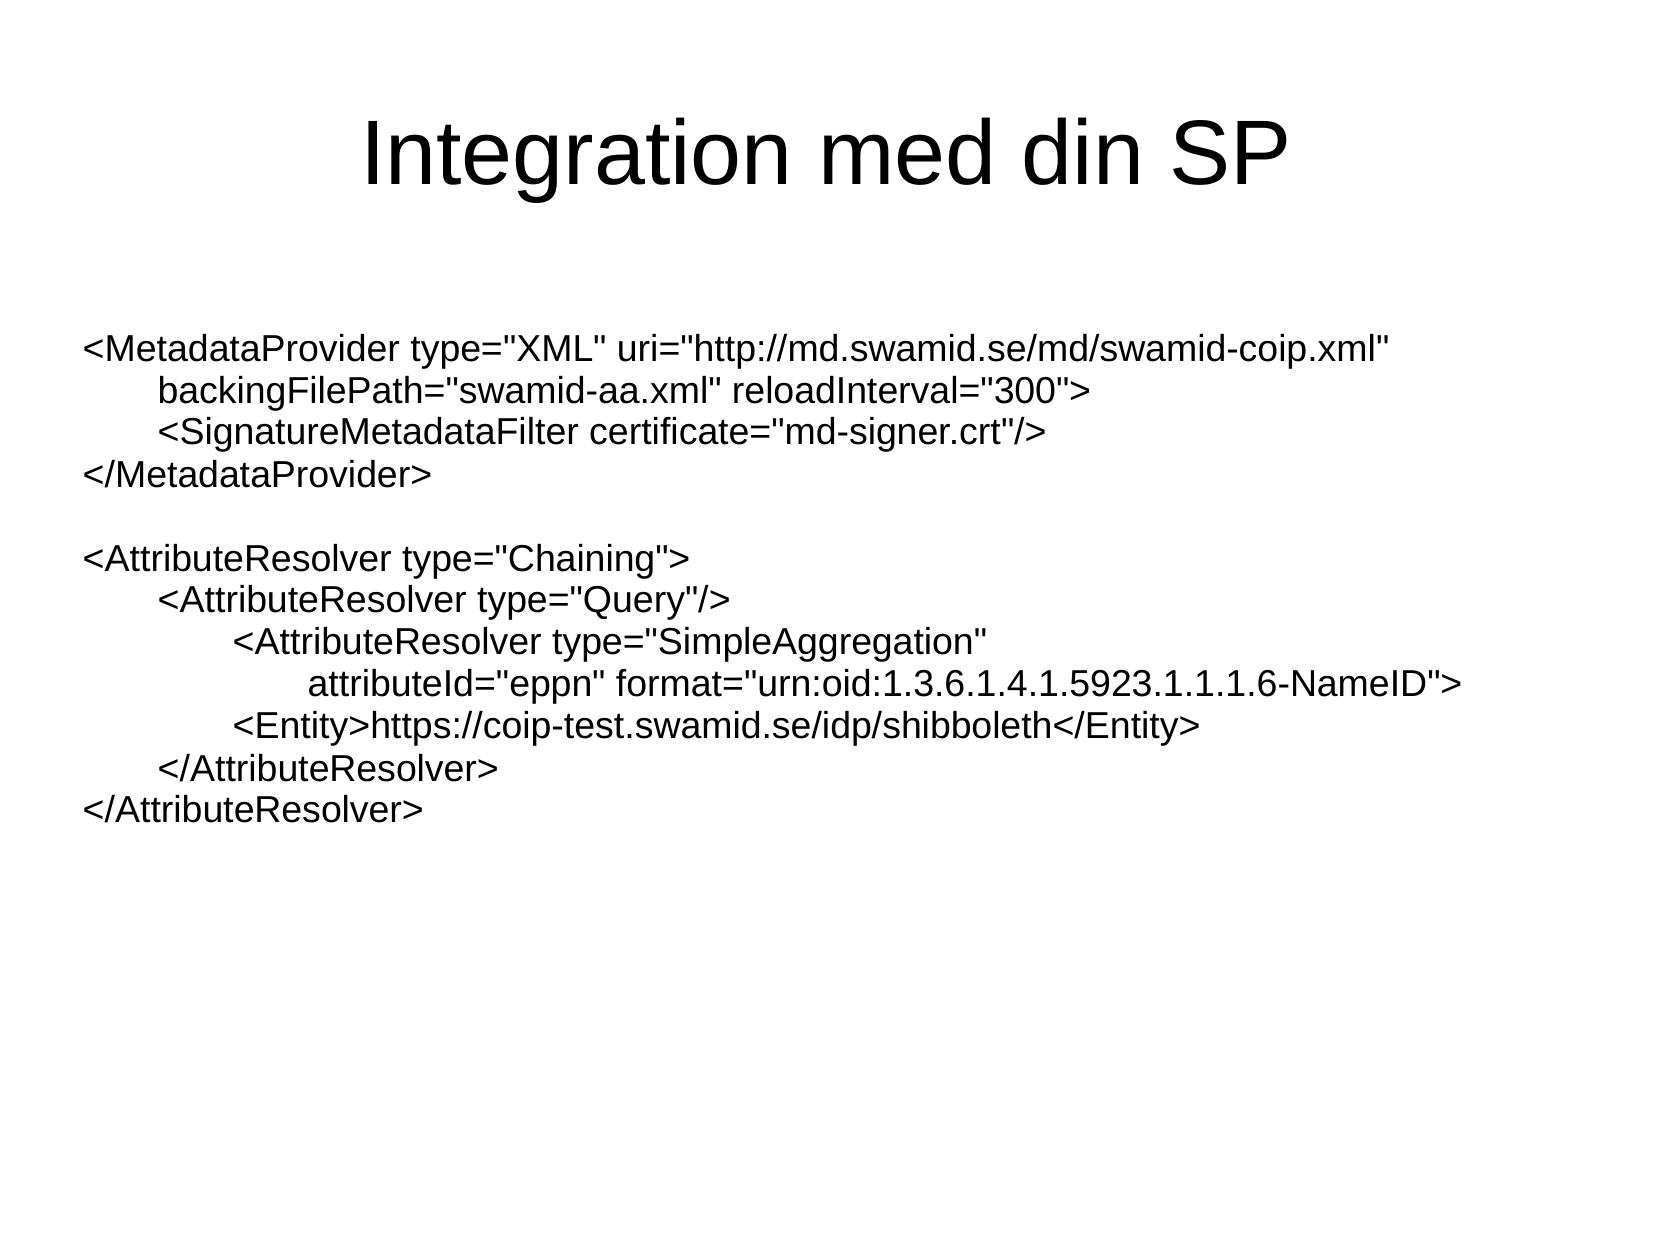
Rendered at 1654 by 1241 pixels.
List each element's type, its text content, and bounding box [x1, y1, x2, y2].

subtitle <MetadataProvider type="XML" uri="http://md.swamid.se/md/swamid-coip.xml" backingFilePath="swamid-aa.xml" reloadInterval="300"> <SignatureMetadataFilter certificate="md-signer.crt"/> </MetadataProvider> <AttributeResolver type="Chaining"> <AttributeResolver type="Query"/> <AttributeResolver type="SimpleAggregation" attributeId="eppn" format="urn:oid:1.3.6.1.4.1.5923.1.1.1.6-NameID"> <Entity>https://coip-test.swamid.se/idp/shibboleth</Entity> </AttributeResolver> </AttributeResolver> [82, 49, 1571, 1109]
